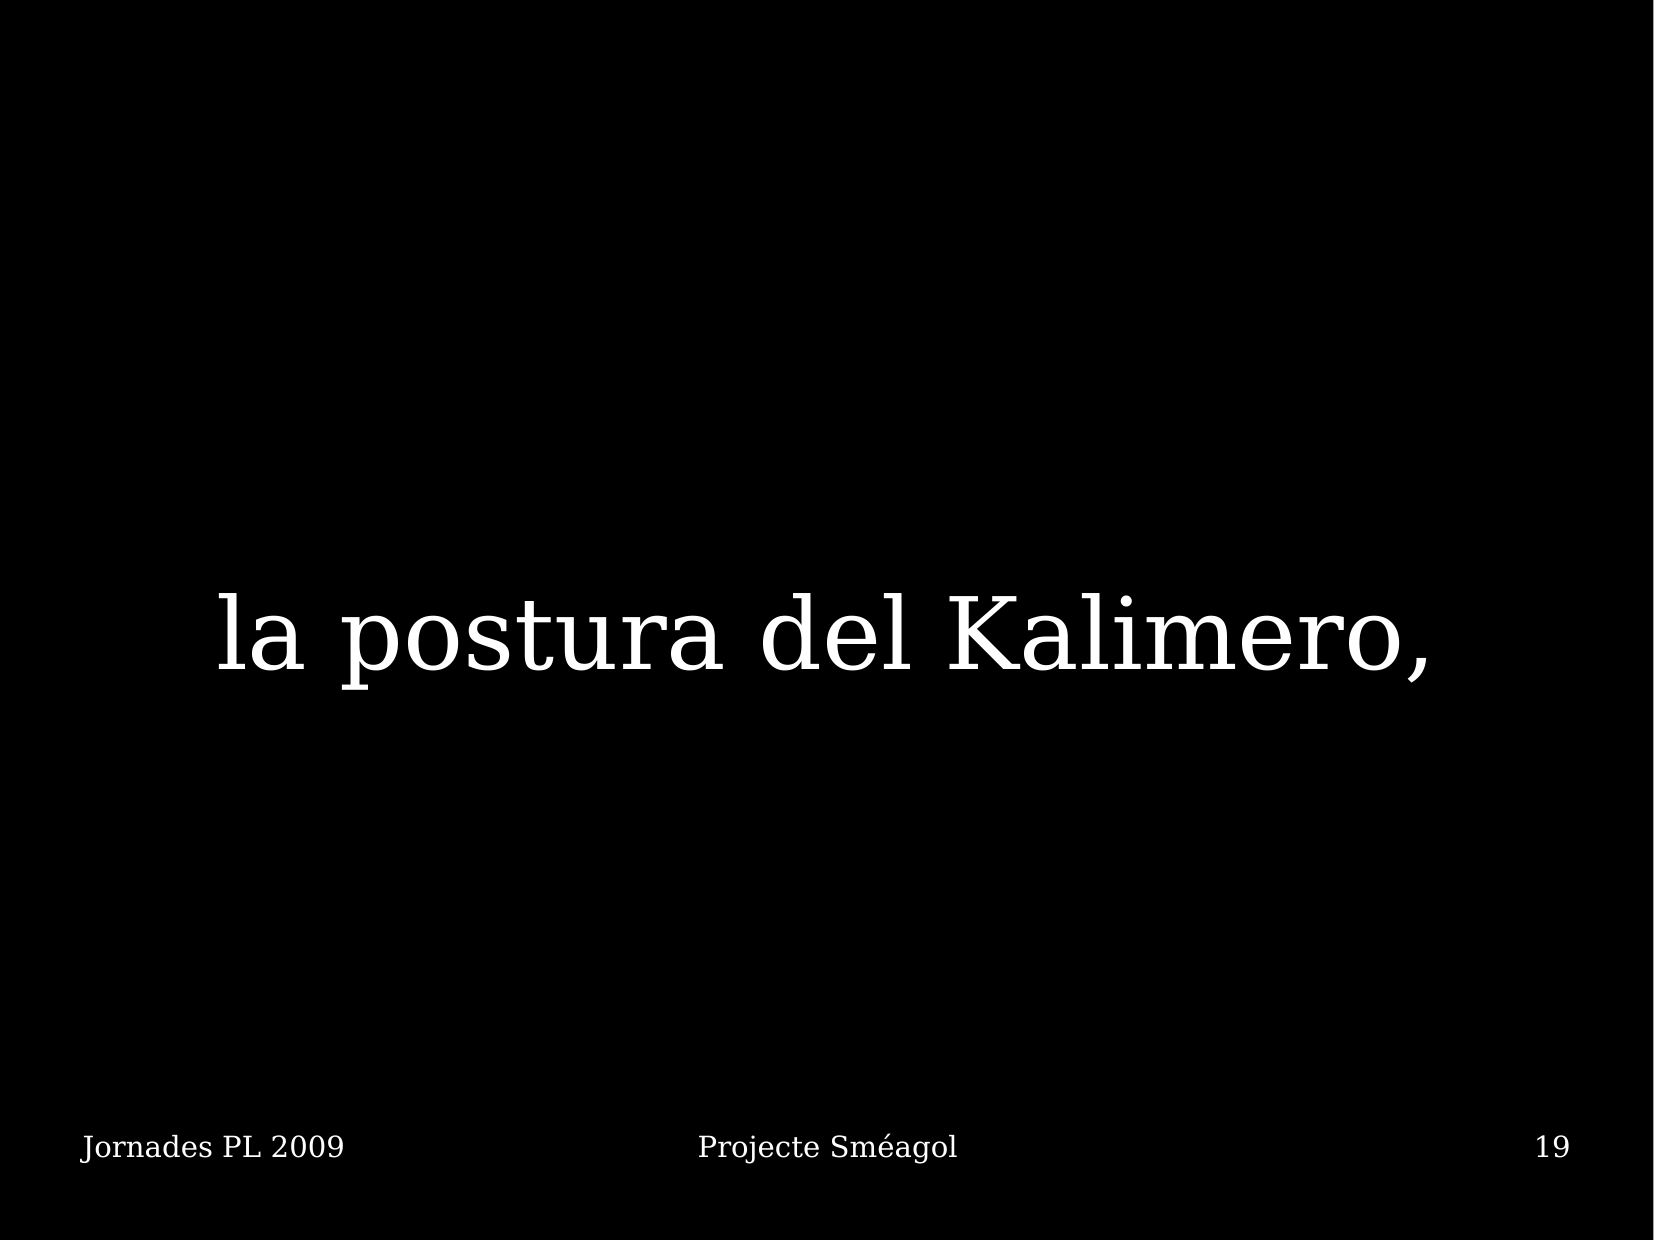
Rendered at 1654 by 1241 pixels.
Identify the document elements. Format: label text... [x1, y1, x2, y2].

title la postura del Kalimero, [59, 529, 1595, 711]
